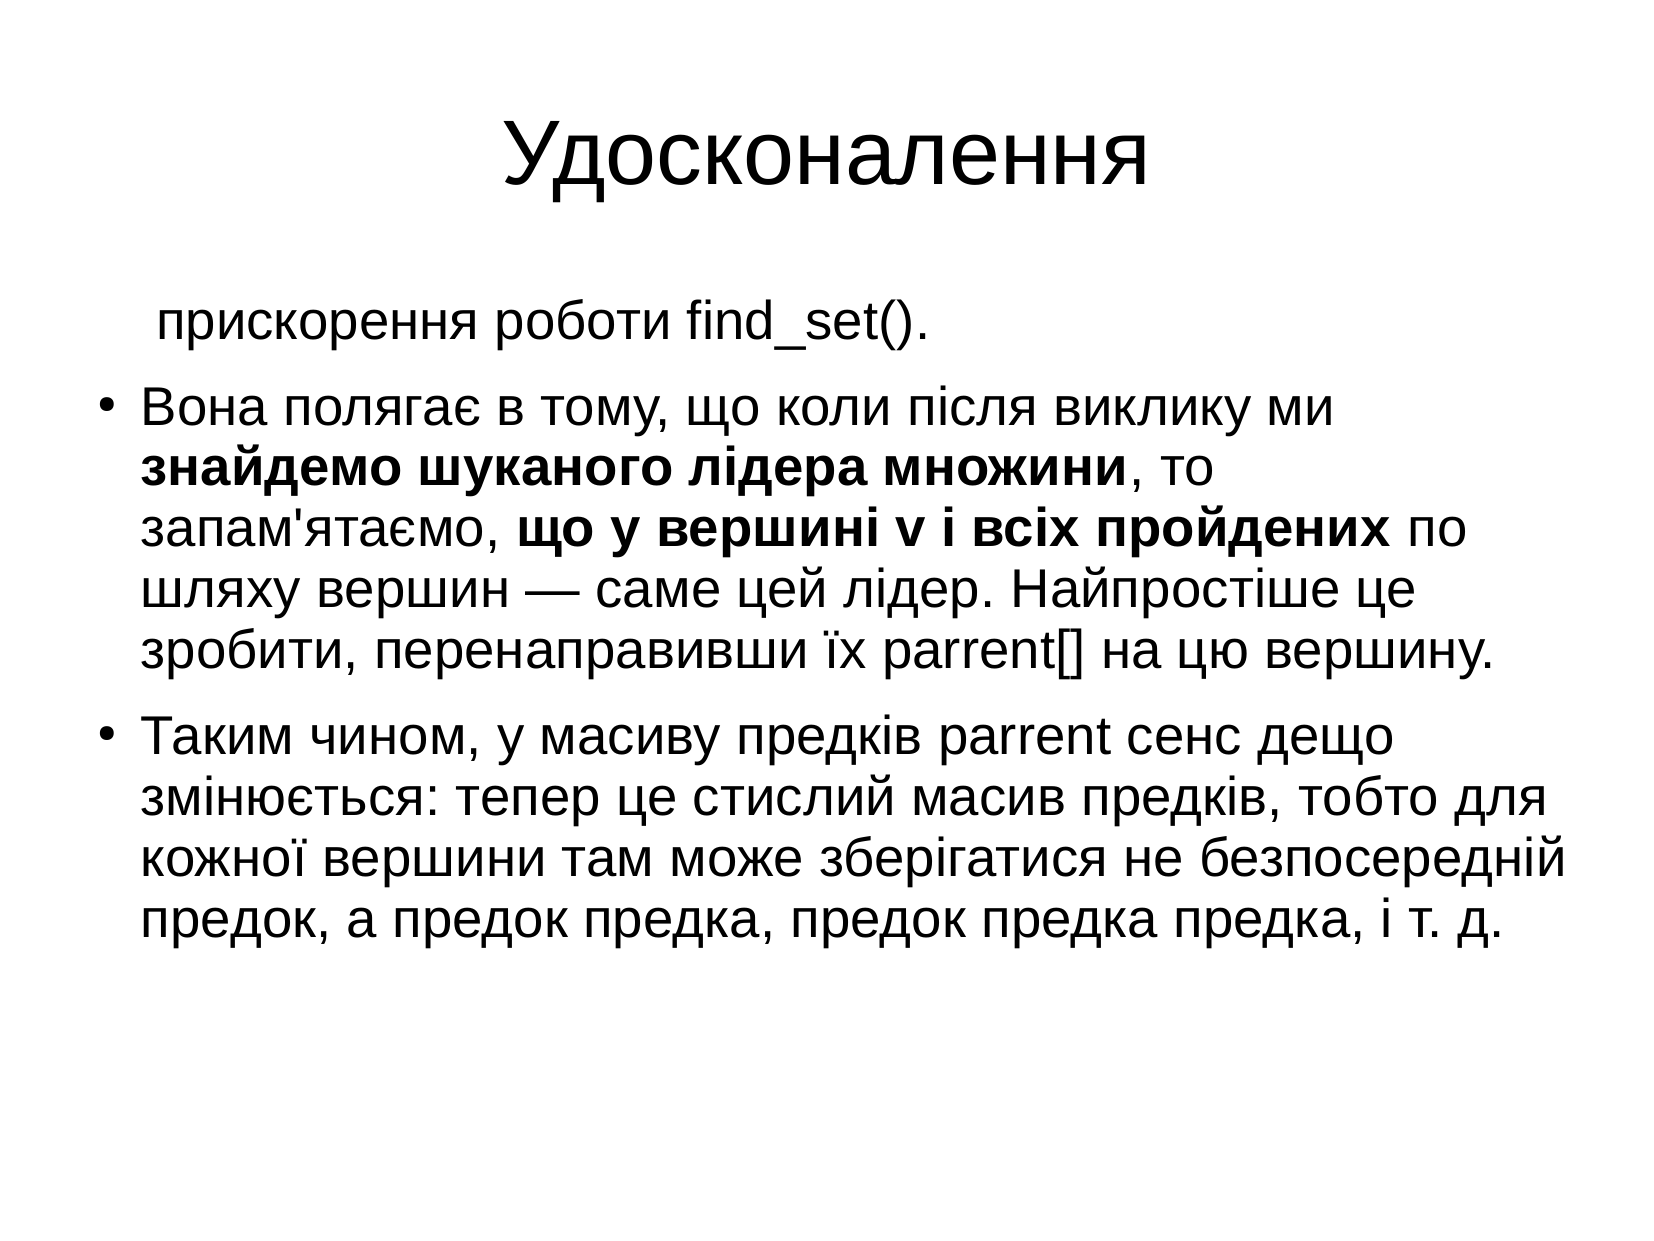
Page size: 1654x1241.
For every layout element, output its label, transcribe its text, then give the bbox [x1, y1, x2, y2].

list прискорення роботи find_set(). Вона полягає в тому, що коли після виклику ми знайдемо шуканого лідера множини, то запам'ятаємо, що у вершині v і всіх пройдених по шляху вершин — саме цей лідер. Найпростіше це зробити, перенаправивши їх parrent[] на цю вершину. Таким чином, у масиву предків parrent сенс дещо змінюється: тепер це стислий масив предків, тобто для кожної вершини там може зберігатися не безпосередній предок, а предок предка, предок предка предка, і т. д. [82, 290, 1571, 1010]
title Удосконалення [82, 49, 1571, 257]
